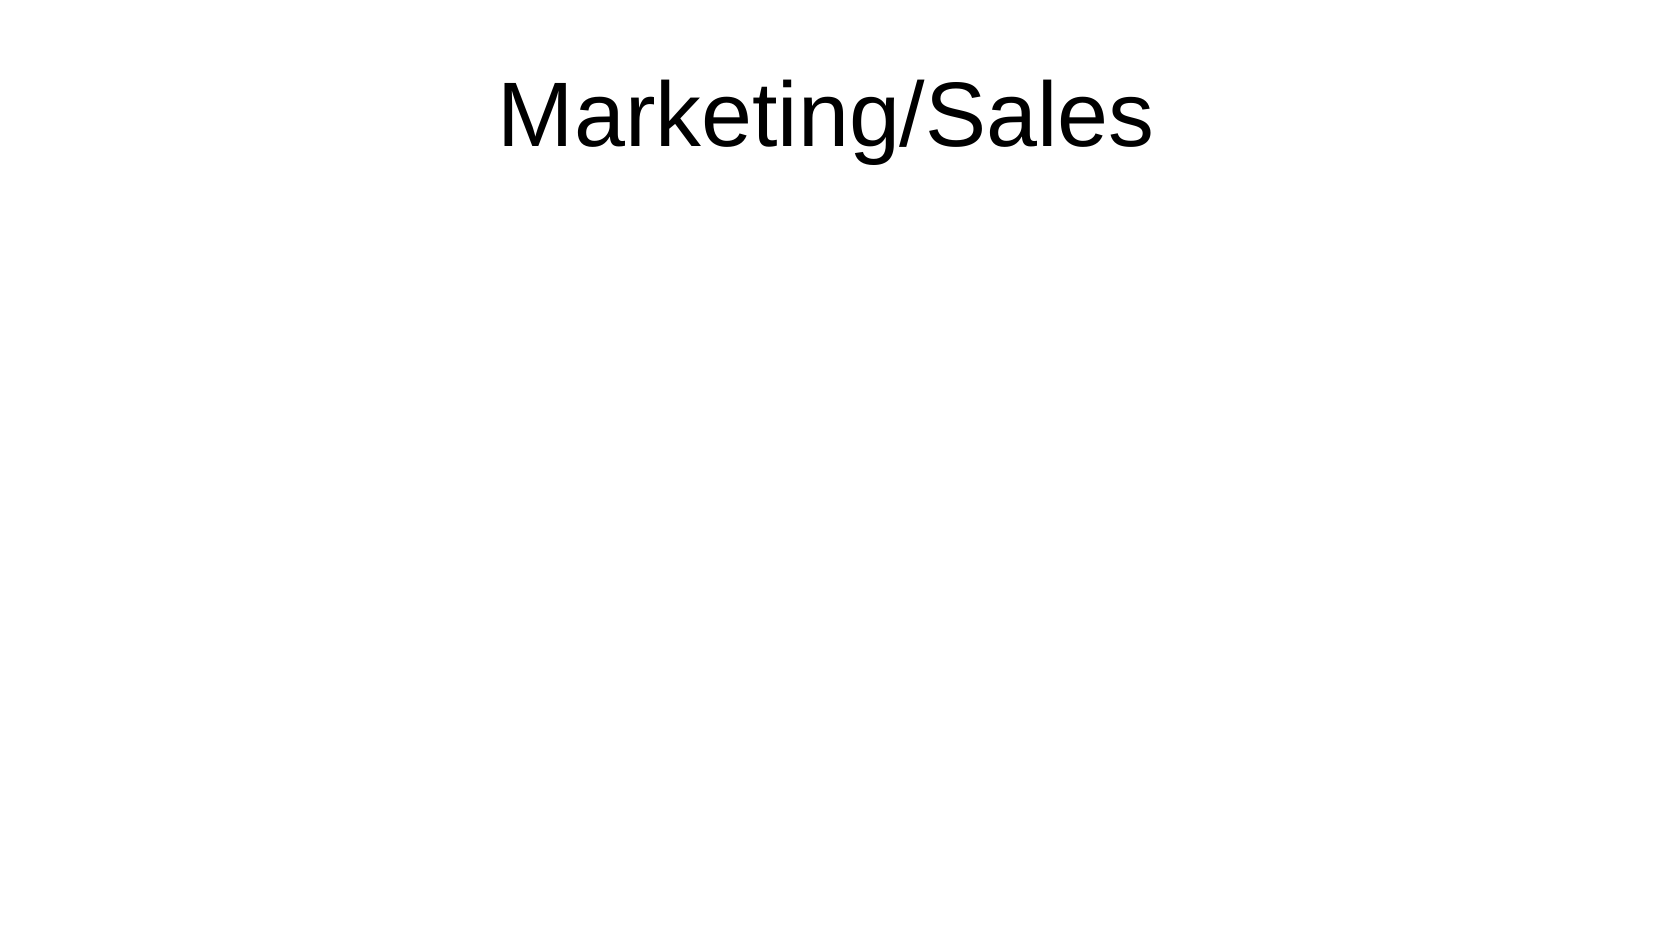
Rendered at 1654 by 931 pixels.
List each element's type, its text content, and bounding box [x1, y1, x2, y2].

title Marketing/Sales [82, 37, 1571, 193]
